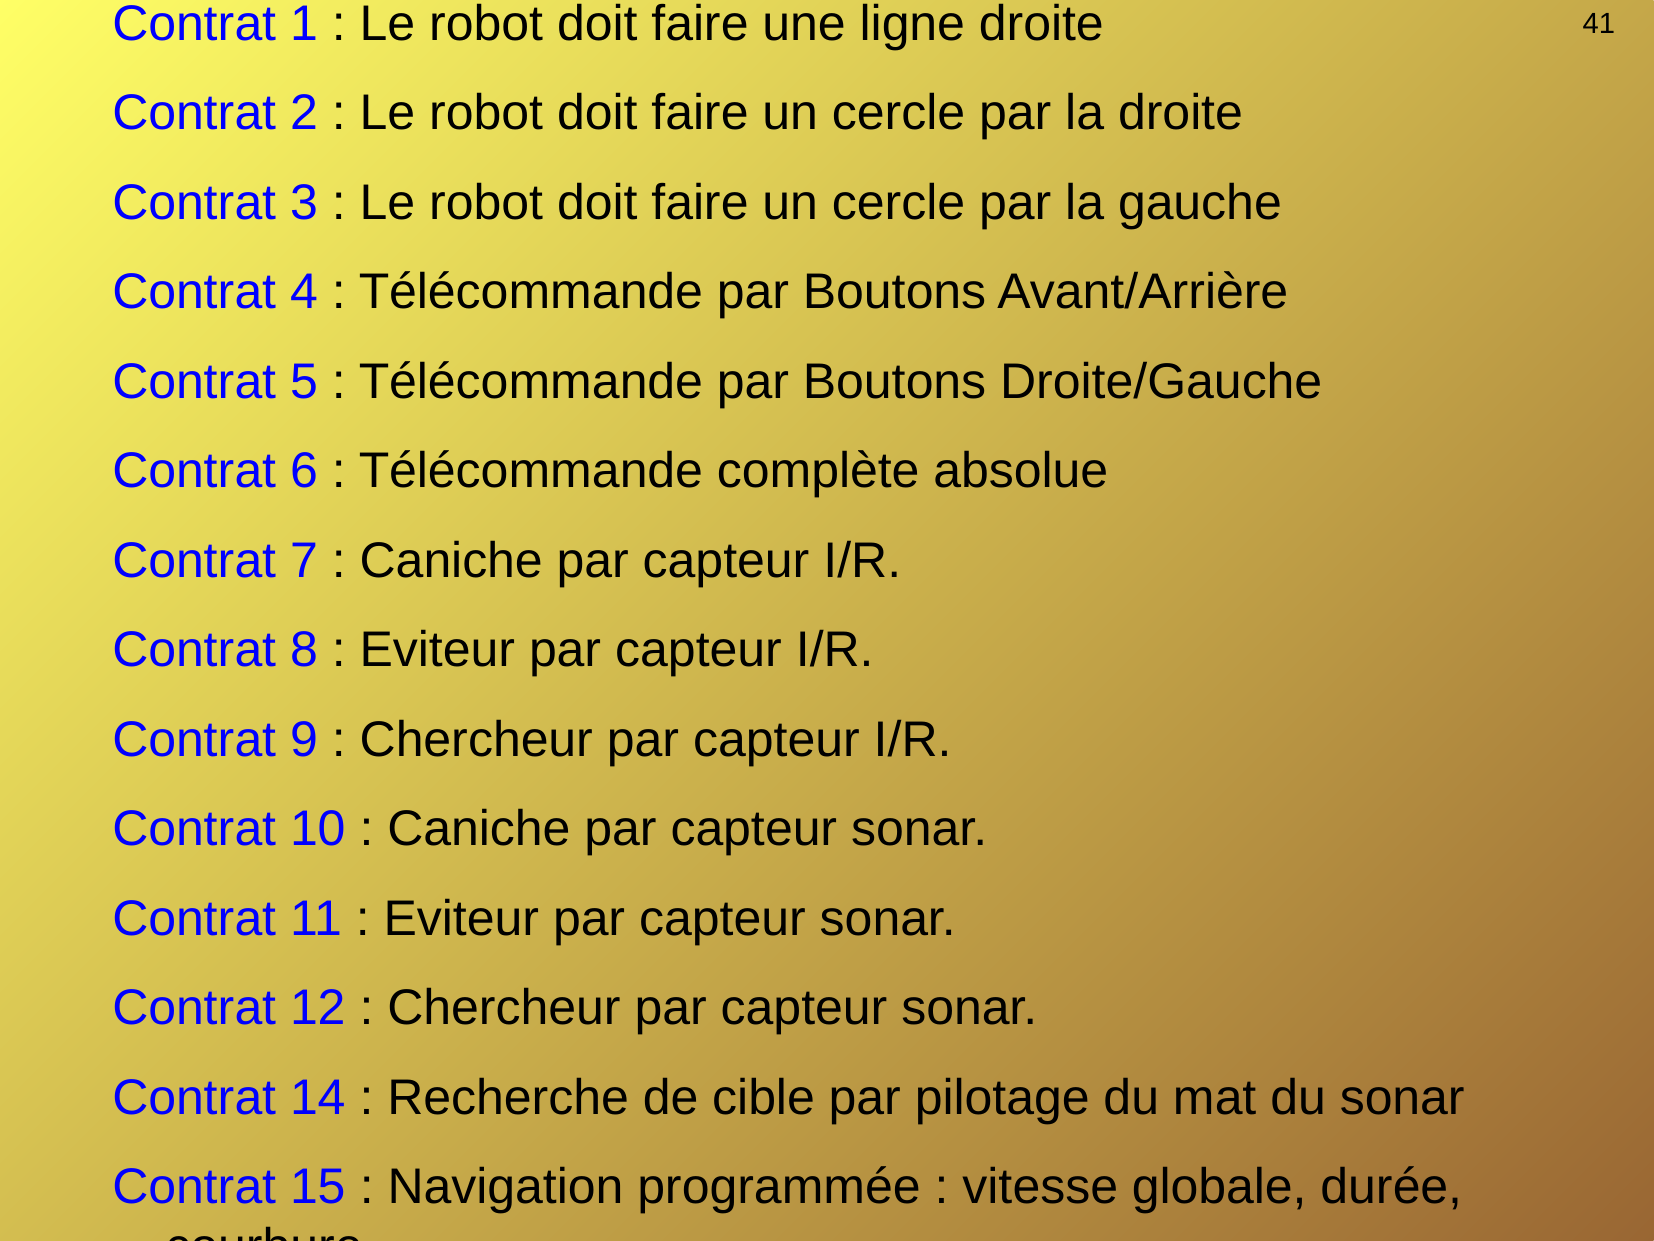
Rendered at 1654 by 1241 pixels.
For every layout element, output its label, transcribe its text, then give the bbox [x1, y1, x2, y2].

list Contrat 1 : Le robot doit faire une ligne droite Contrat 2 : Le robot doit faire un cercle par la droite Contrat 3 : Le robot doit faire un cercle par la gauche Contrat 4 : Télécommande par Boutons Avant/Arrière Contrat 5 : Télécommande par Boutons Droite/Gauche Contrat 6 : Télécommande complète absolue Contrat 7 : Caniche par capteur I/R. Contrat 8 : Eviteur par capteur I/R. Contrat 9 : Chercheur par capteur I/R. Contrat 10 : Caniche par capteur sonar. Contrat 11 : Eviteur par capteur sonar. Contrat 12 : Chercheur par capteur sonar. Contrat 14 : Recherche de cible par pilotage du mat du sonar Contrat 15 : Navigation programmée : vitesse globale, durée, courbure Contrat 16 : Navigation programmée : vitesses mot., distance. [23, 0, 1633, 1241]
text_box <numéro> [1567, 0, 1654, 48]
